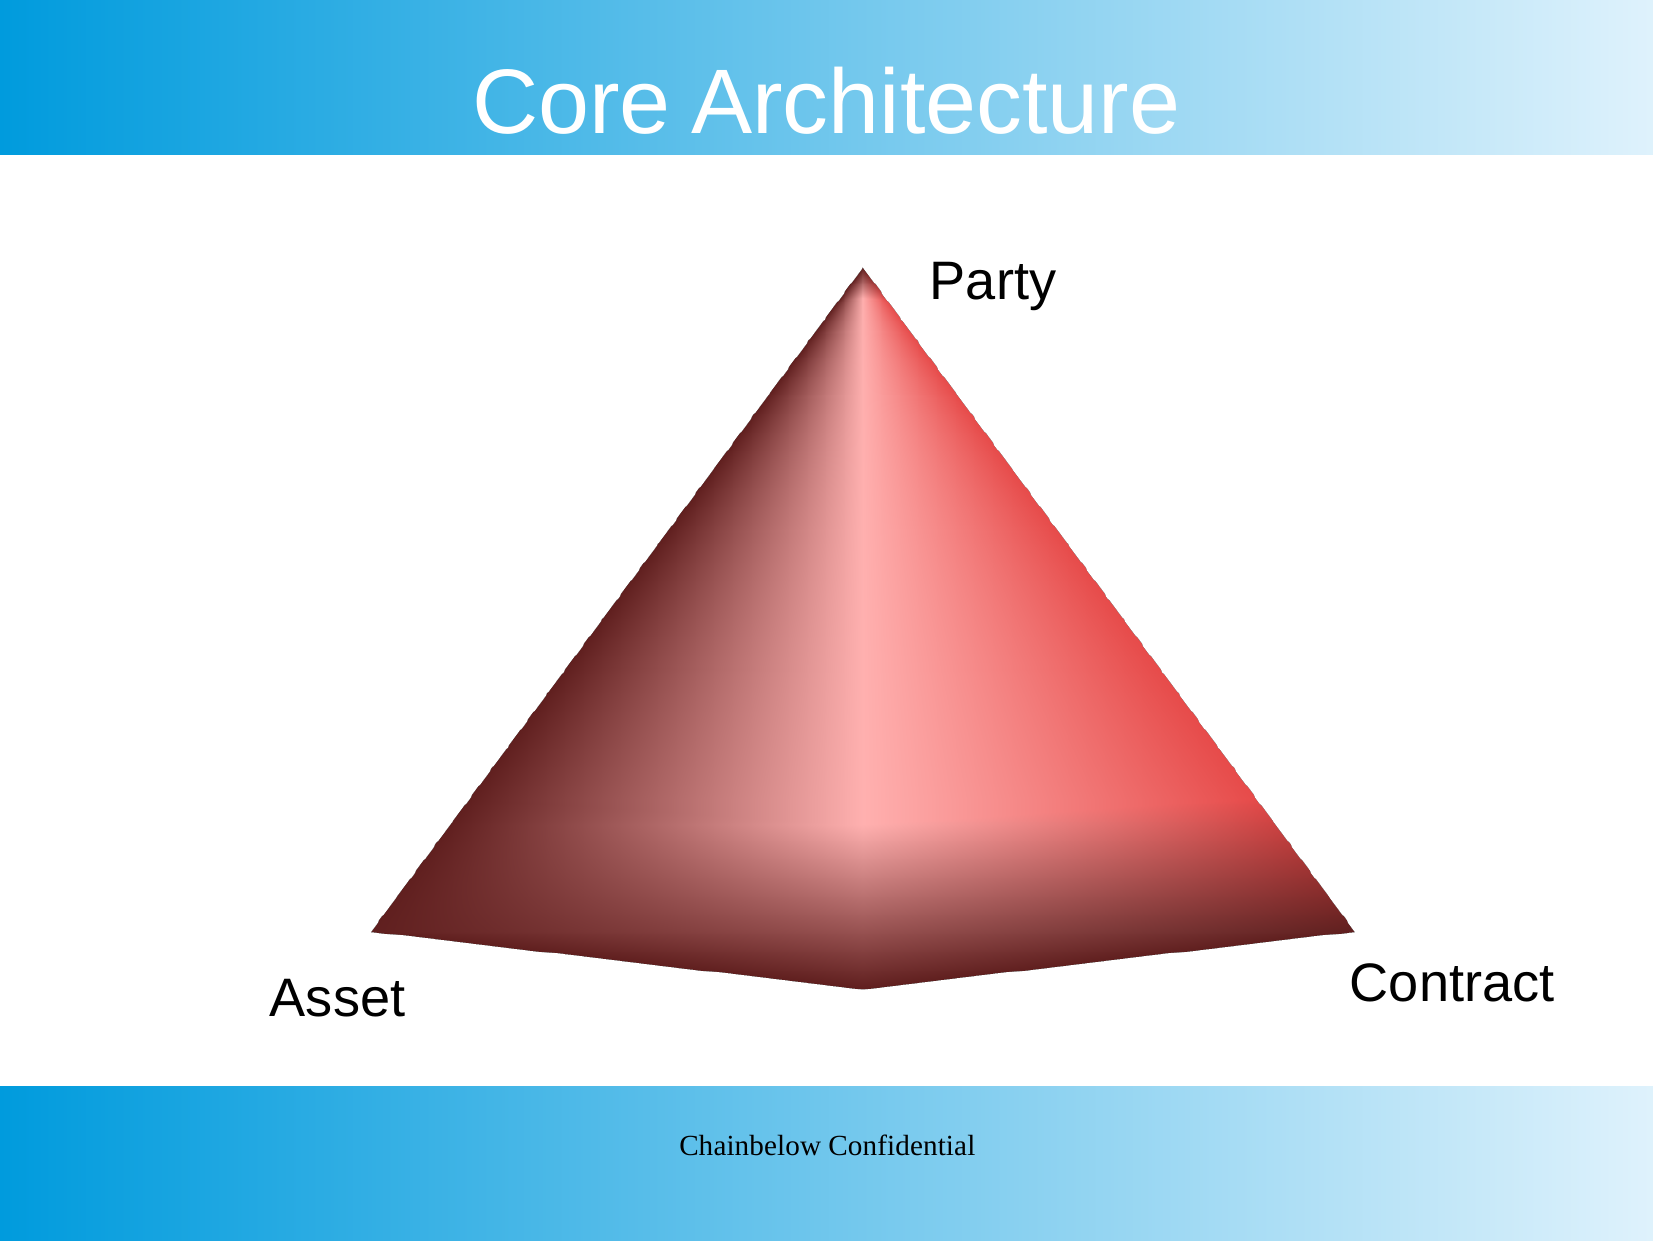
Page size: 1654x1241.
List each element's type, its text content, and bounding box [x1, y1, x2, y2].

title Core Architecture [82, 49, 1571, 155]
text_box Asset [255, 960, 421, 1036]
text_box Contract [1335, 945, 1570, 1021]
text_box Party [915, 243, 1072, 319]
